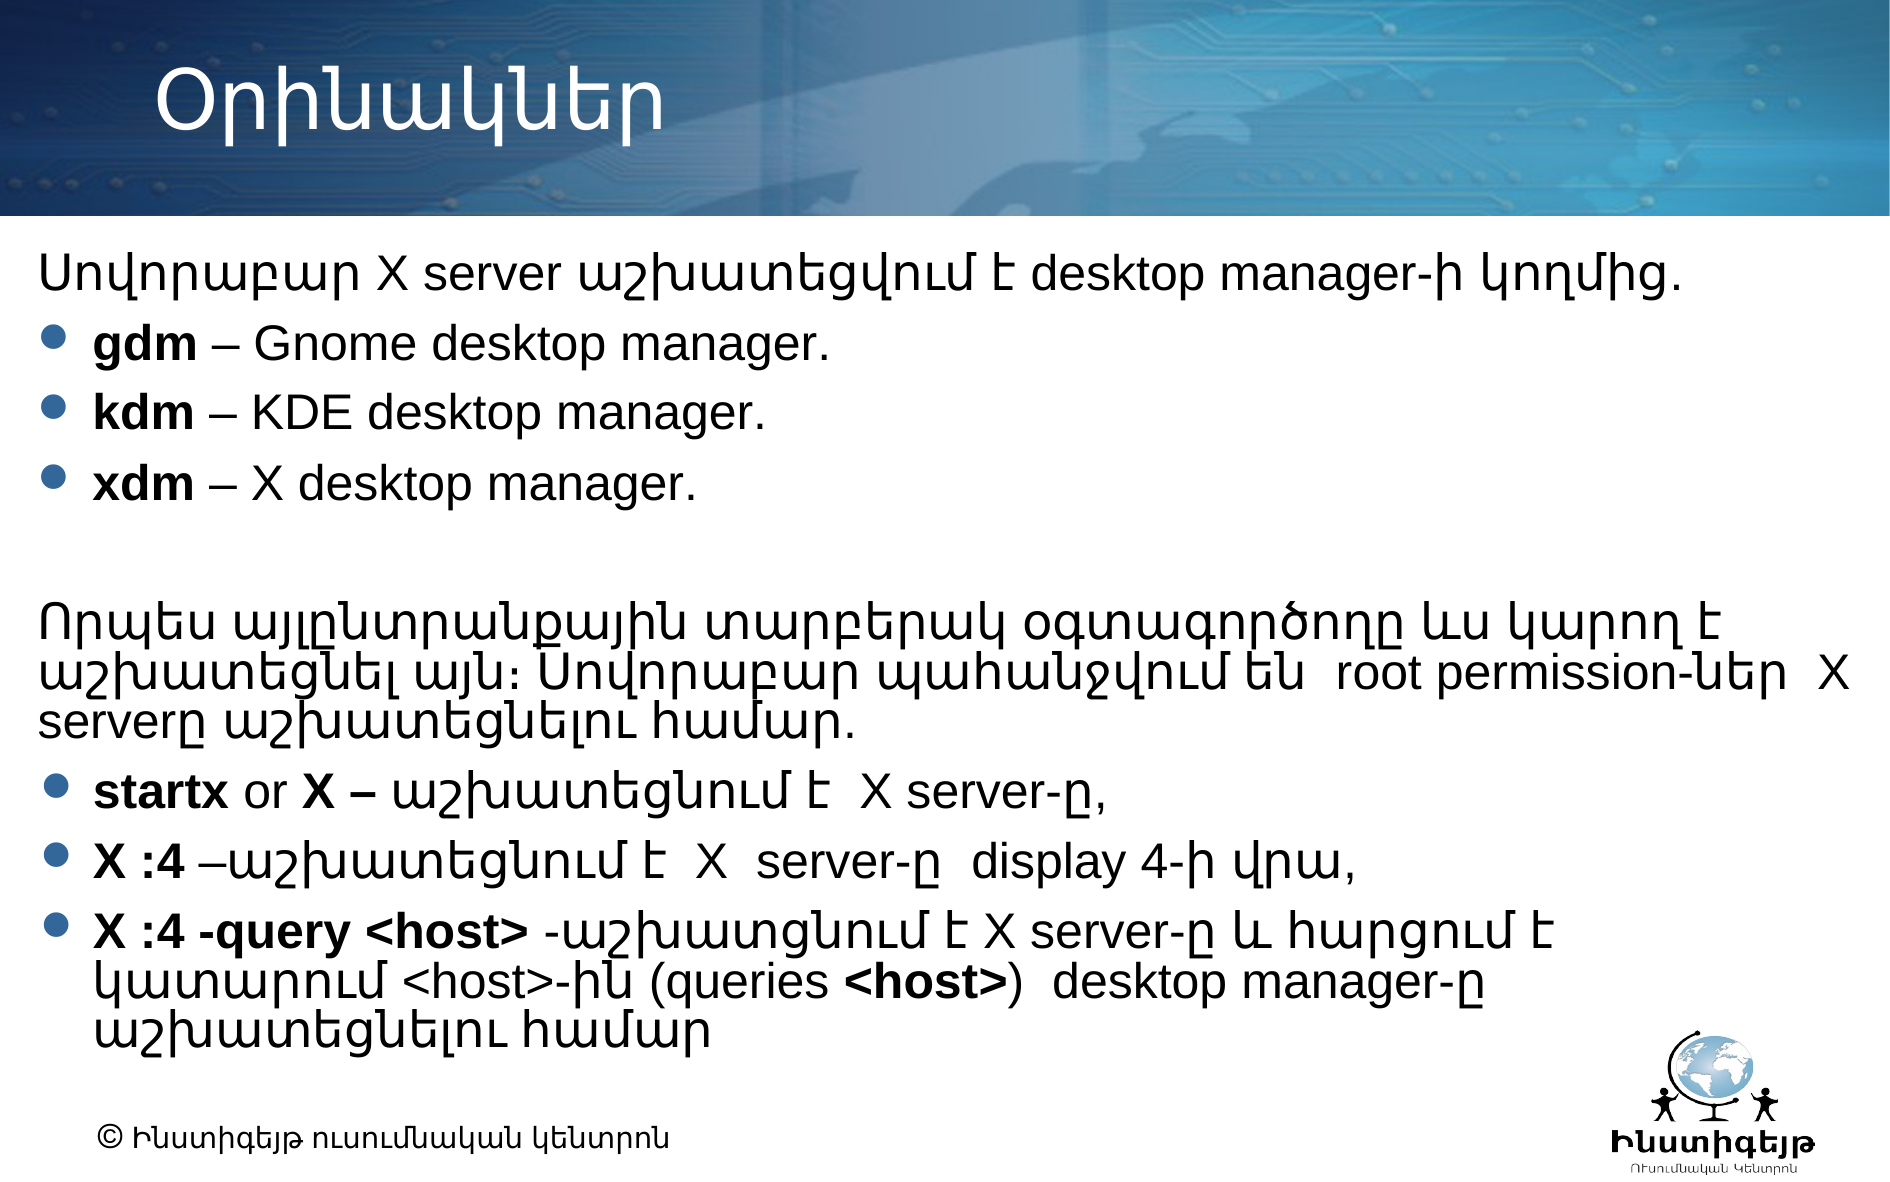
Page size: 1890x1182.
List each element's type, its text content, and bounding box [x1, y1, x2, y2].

picture [1612, 1030, 1815, 1175]
list Սովորաբար X server աշխատեցվում է desktop manager-ի կողմից. gdm – Gnome desktop manager. kdm – KDE desktop manager. xdm – X desktop manager. Որպես այլընտրանքային տարբերակ օգտագործողը ևս կարող է աշխատեցնել այն։ Սովորաբար պահանջվում են root permission-ներ X serverը աշխատեցնելու համար. startx or X – աշխատեցնում է X server-ը, X :4 –աշխատեցնում է X server-ը display 4-ի վրա, X :4 -query <host> -աշխատցնում է X server-ը և հարցում է կատարում <host>-ին (queries <host>) desktop manager-ը աշխատեցնելու համար [37, 250, 91, 1064]
picture [0, 0, 1890, 216]
text_box Օրինակներ [153, 76, 235, 171]
